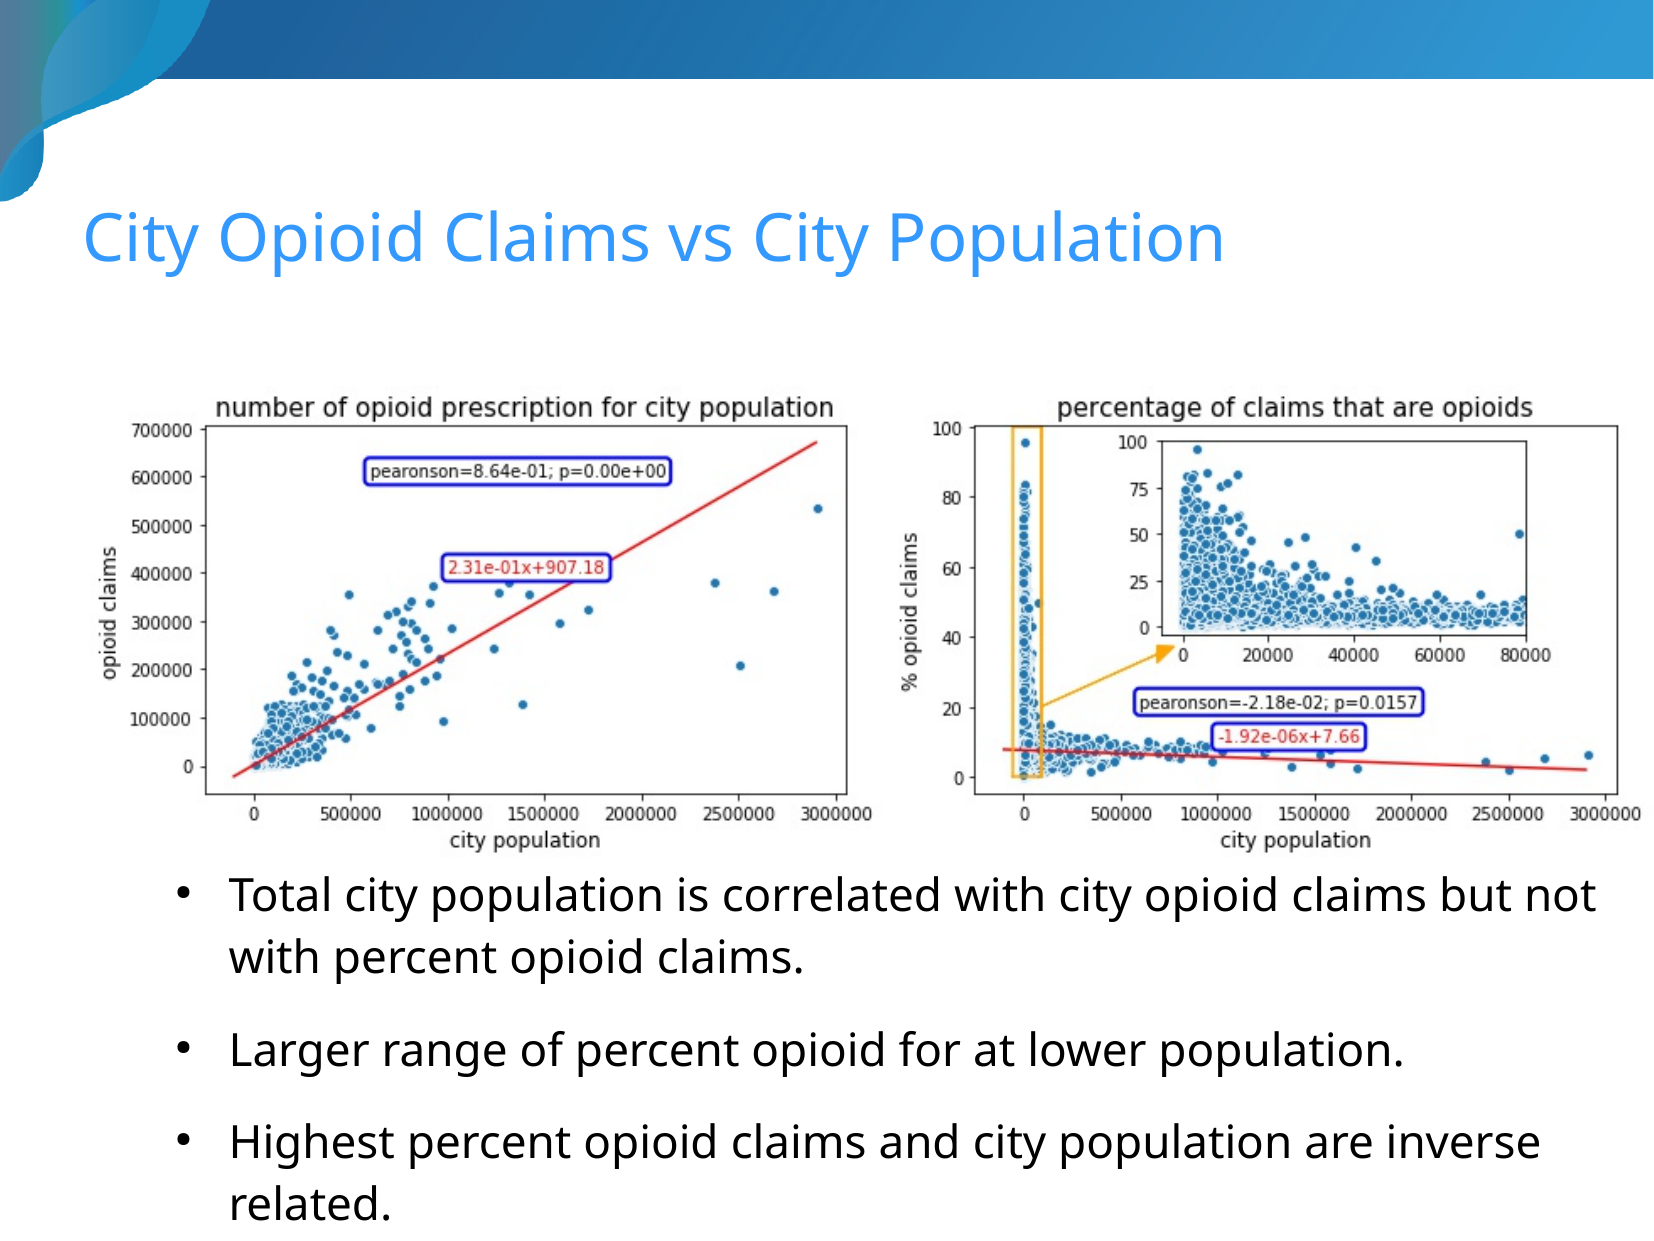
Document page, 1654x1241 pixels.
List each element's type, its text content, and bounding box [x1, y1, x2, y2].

title City Opioid Claims vs City Population [82, 132, 1571, 340]
picture [0, 0, 1654, 1241]
list Total city population is correlated with city opioid claims but not with percent opioid claims. Larger range of percent opioid for at lower population. Highest percent opioid claims and city population are inverse related. [157, 862, 1613, 1238]
